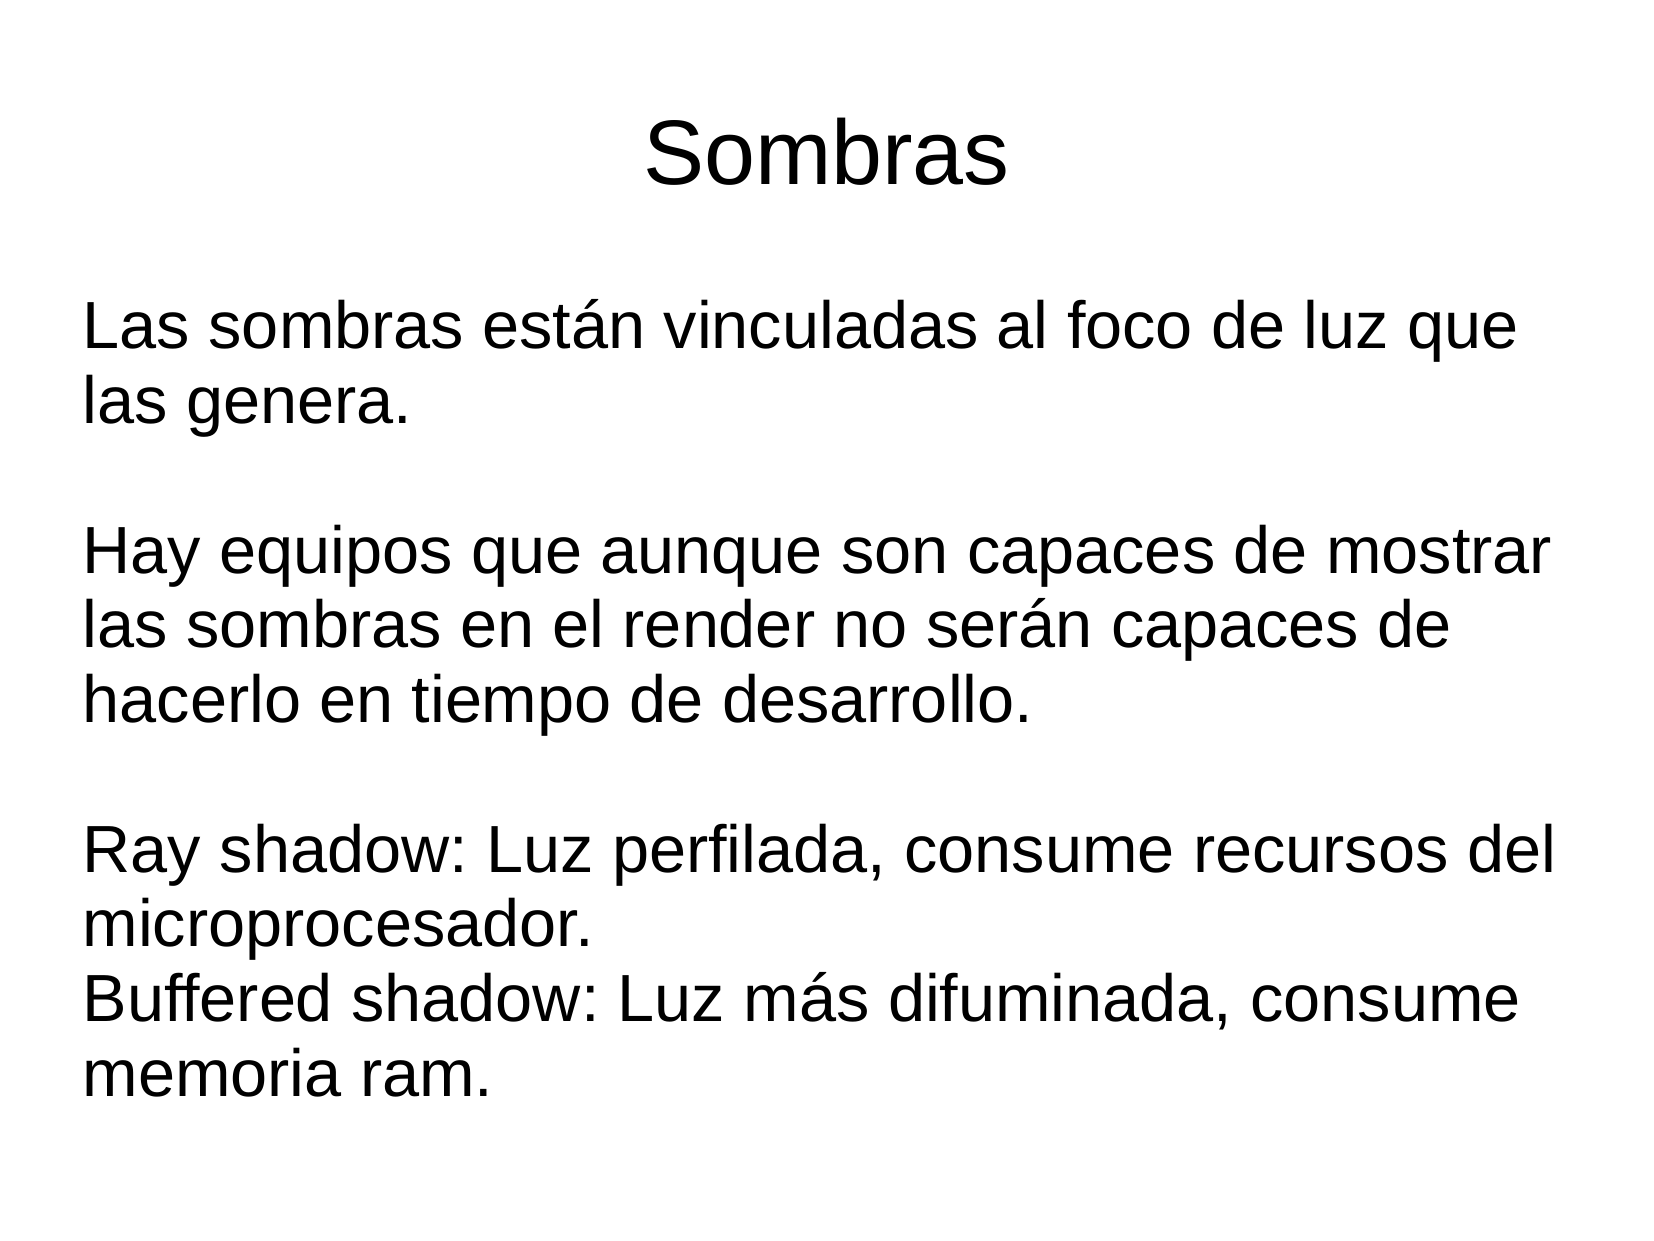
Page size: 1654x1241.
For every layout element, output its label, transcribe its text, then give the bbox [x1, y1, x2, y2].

title Sombras [82, 49, 1571, 257]
subtitle Las sombras están vinculadas al foco de luz que las genera. Hay equipos que aunque son capaces de mostrar las sombras en el render no serán capaces de hacerlo en tiempo de desarrollo. Ray shadow: Luz perfilada, consume recursos del microprocesador. Buffered shadow: Luz más difuminada, consume memoria ram. [82, 288, 1571, 1111]
